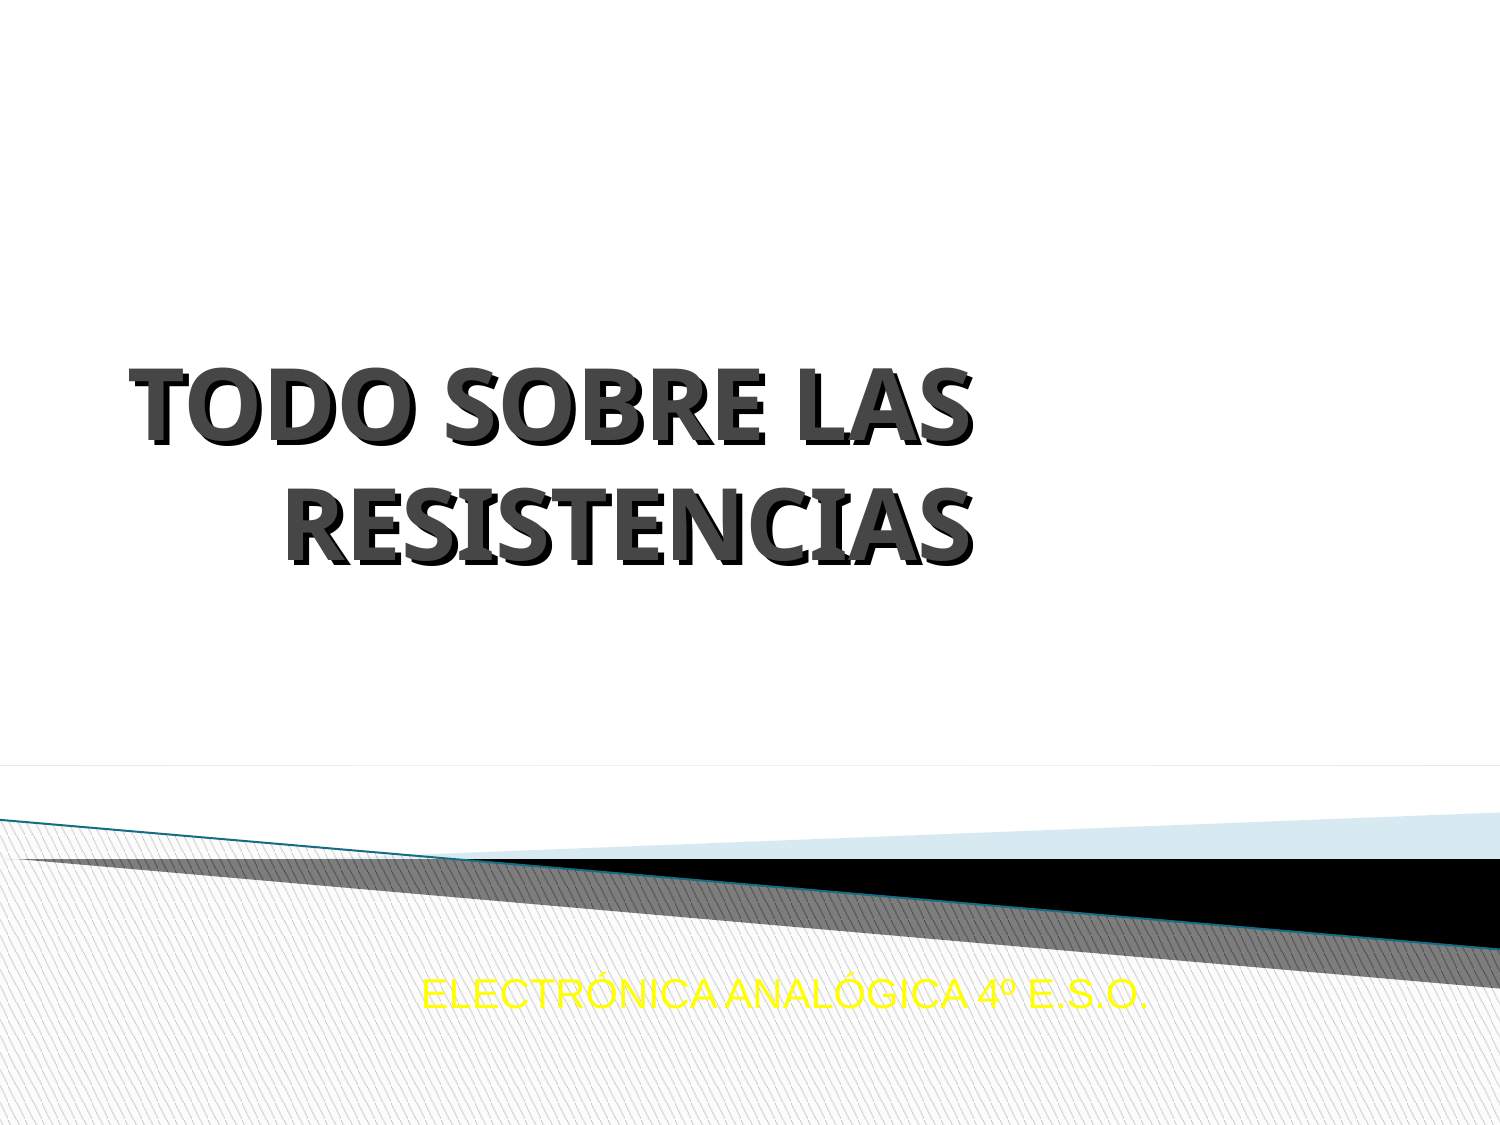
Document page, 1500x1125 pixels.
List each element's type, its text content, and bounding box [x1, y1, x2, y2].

text_box ELECTRÓNICA ANALÓGICA 4º E.S.O. [395, 964, 1176, 1025]
title TODO SOBRE LAS RESISTENCIAS [112, 287, 1388, 588]
